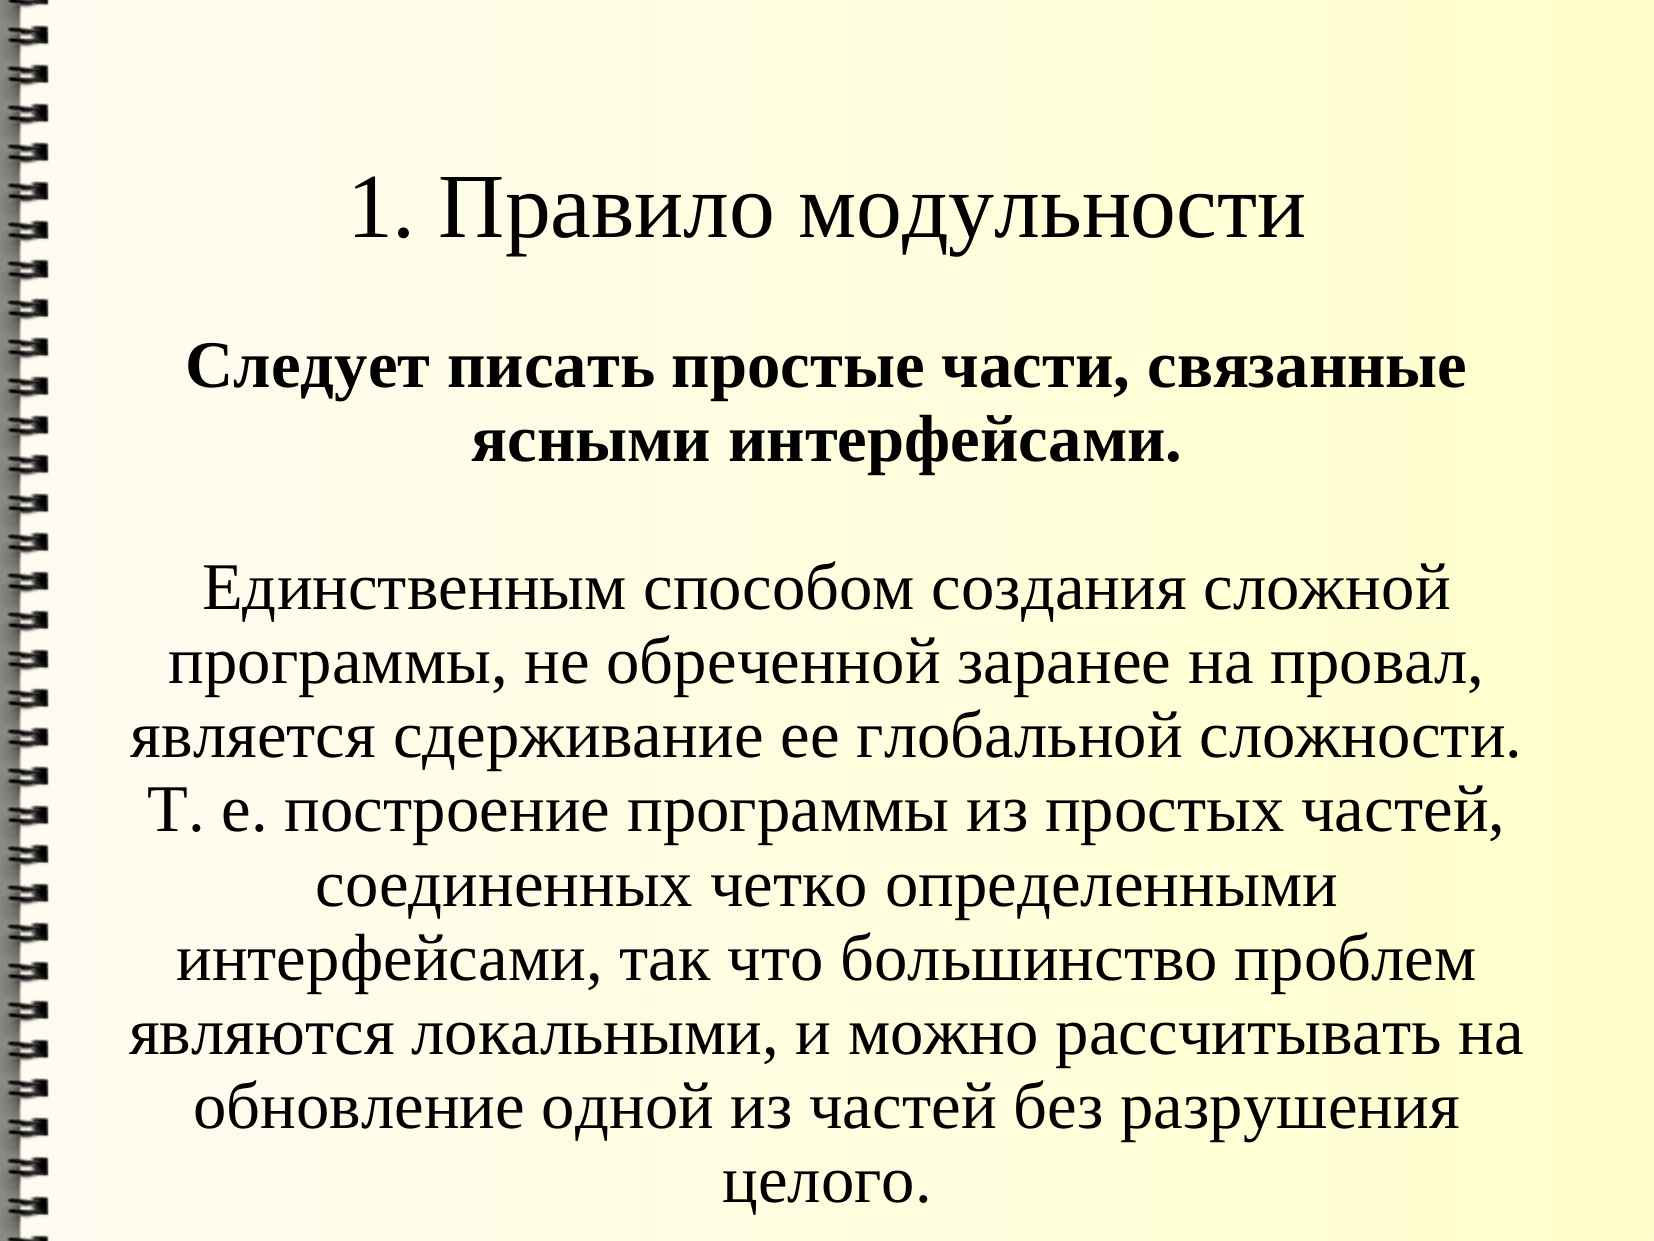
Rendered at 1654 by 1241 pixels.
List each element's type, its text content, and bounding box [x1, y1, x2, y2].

picture [0, 0, 1654, 1241]
subtitle Следует писать простые части, связанные ясными интерфейсами. Единственным способом создания сложной программы, не обреченной заранее на провал, является сдерживание ее глобальной сложности. Т. е. построение программы из простых частей, соединенных четко определенными интерфейсами, так что большинство проблем являются локальными, и можно рассчитывать на обновление одной из частей без разрушения целого. [121, 327, 1534, 1217]
title 1. Правило модульности [121, 102, 1534, 311]
